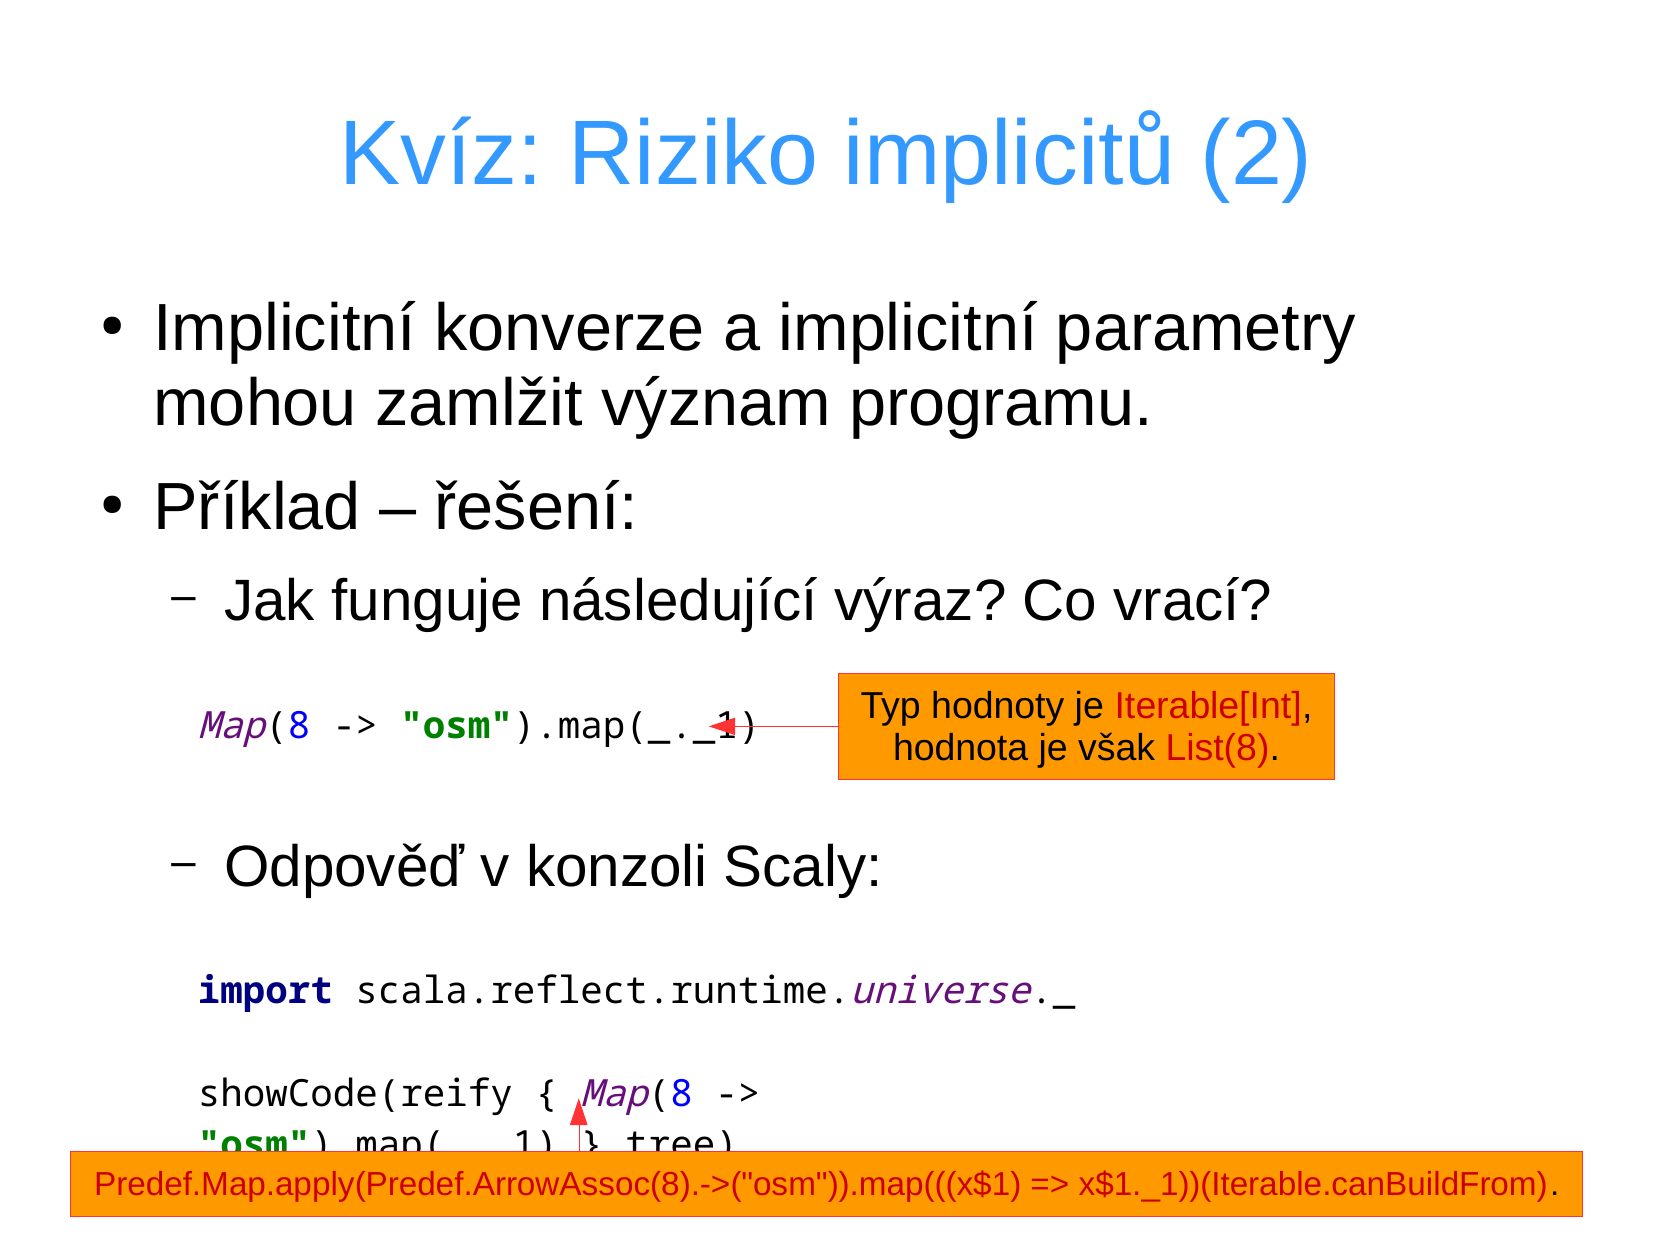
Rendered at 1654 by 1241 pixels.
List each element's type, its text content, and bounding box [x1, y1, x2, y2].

title Kvíz: Riziko implicitů (2) [82, 49, 1571, 257]
list Implicitní konverze a implicitní parametry mohou zamlžit význam programu. Příklad – řešení: Jak funguje následující výraz? Co vrací? Odpověď v konzoli Scaly: [82, 290, 1571, 1010]
text_box import scala.reflect.runtime.universe._ showCode(reify { Map(8 -> "osm").map(_._1) }.tree) [183, 956, 1247, 1134]
text_box Predef.Map.apply(Predef.ArrowAssoc(8).->("osm")).map(((x$1) => x$1._1))(Iterable.canBuildFrom). [70, 1151, 1583, 1217]
text_box Map(8 -> "osm").map(_._1) [183, 690, 792, 750]
text_box Typ hodnoty je Iterable[Int], hodnota je však List(8). [838, 673, 1335, 780]
